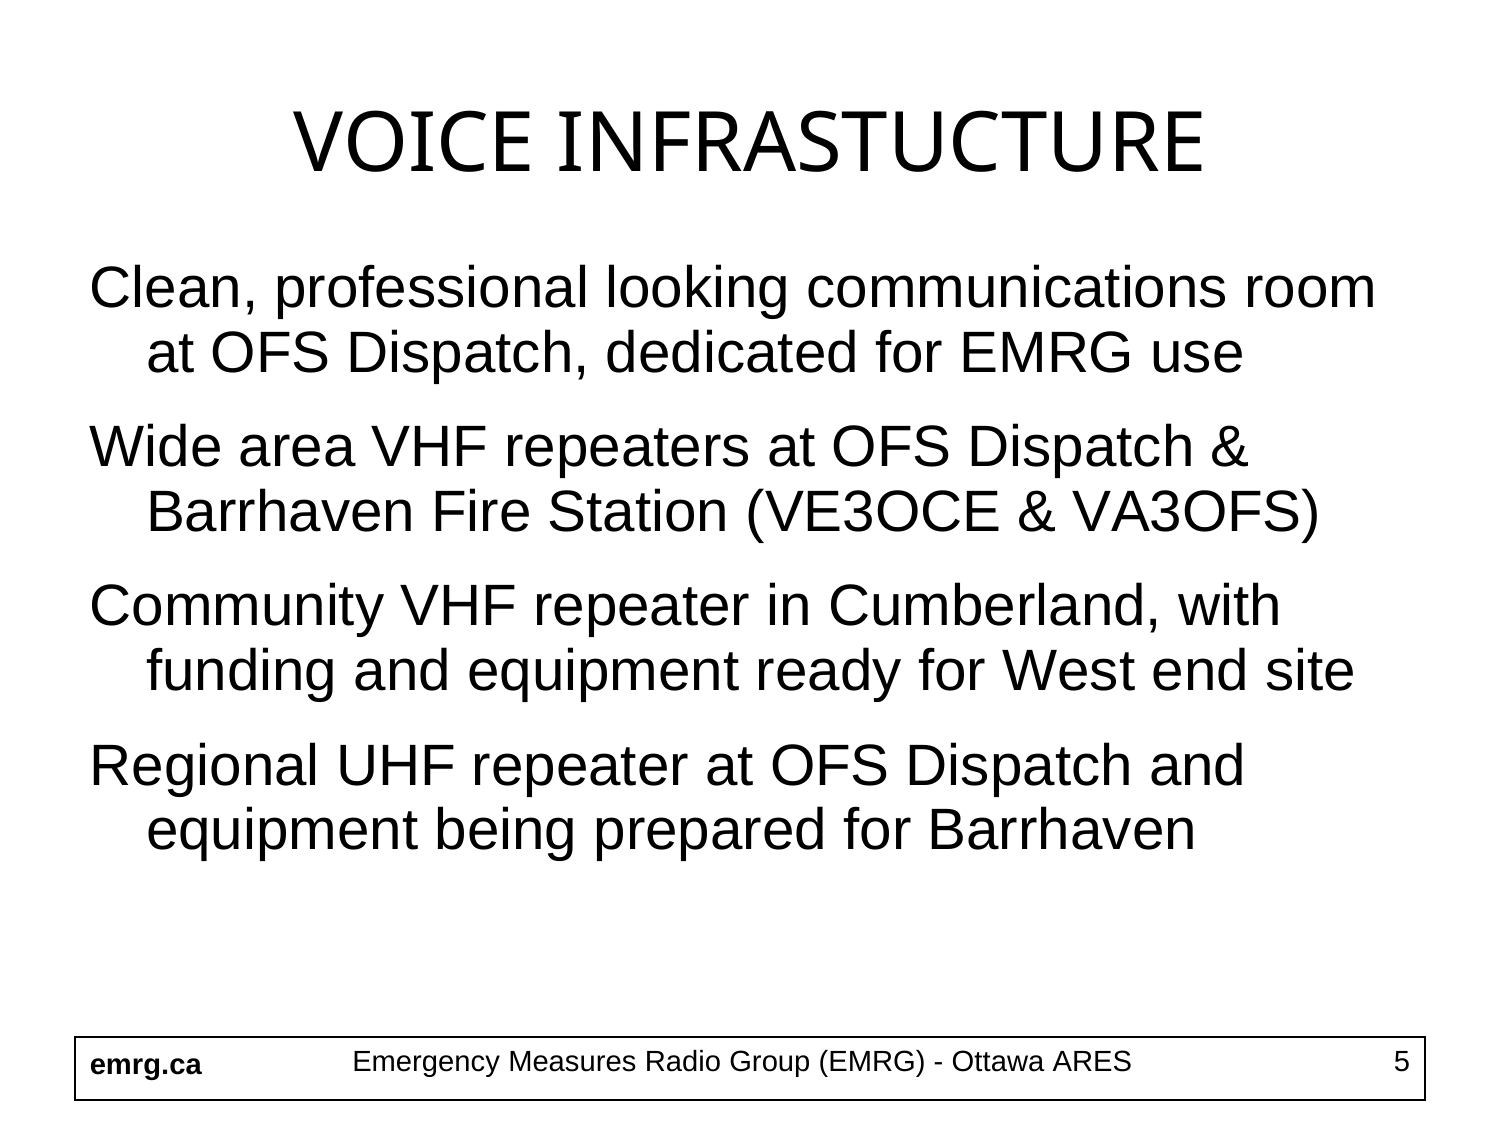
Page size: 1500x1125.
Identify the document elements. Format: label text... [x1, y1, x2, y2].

title VOICE INFRASTUCTURE [75, 45, 1426, 233]
list Clean, professional looking communications room at OFS Dispatch, dedicated for EMRG use Wide area VHF repeaters at OFS Dispatch & Barrhaven Fire Station (VE3OCE & VA3OFS) Community VHF repeater in Cumberland, with funding and equipment ready for West end site Regional UHF repeater at OFS Dispatch and equipment being prepared for Barrhaven [75, 247, 1426, 990]
